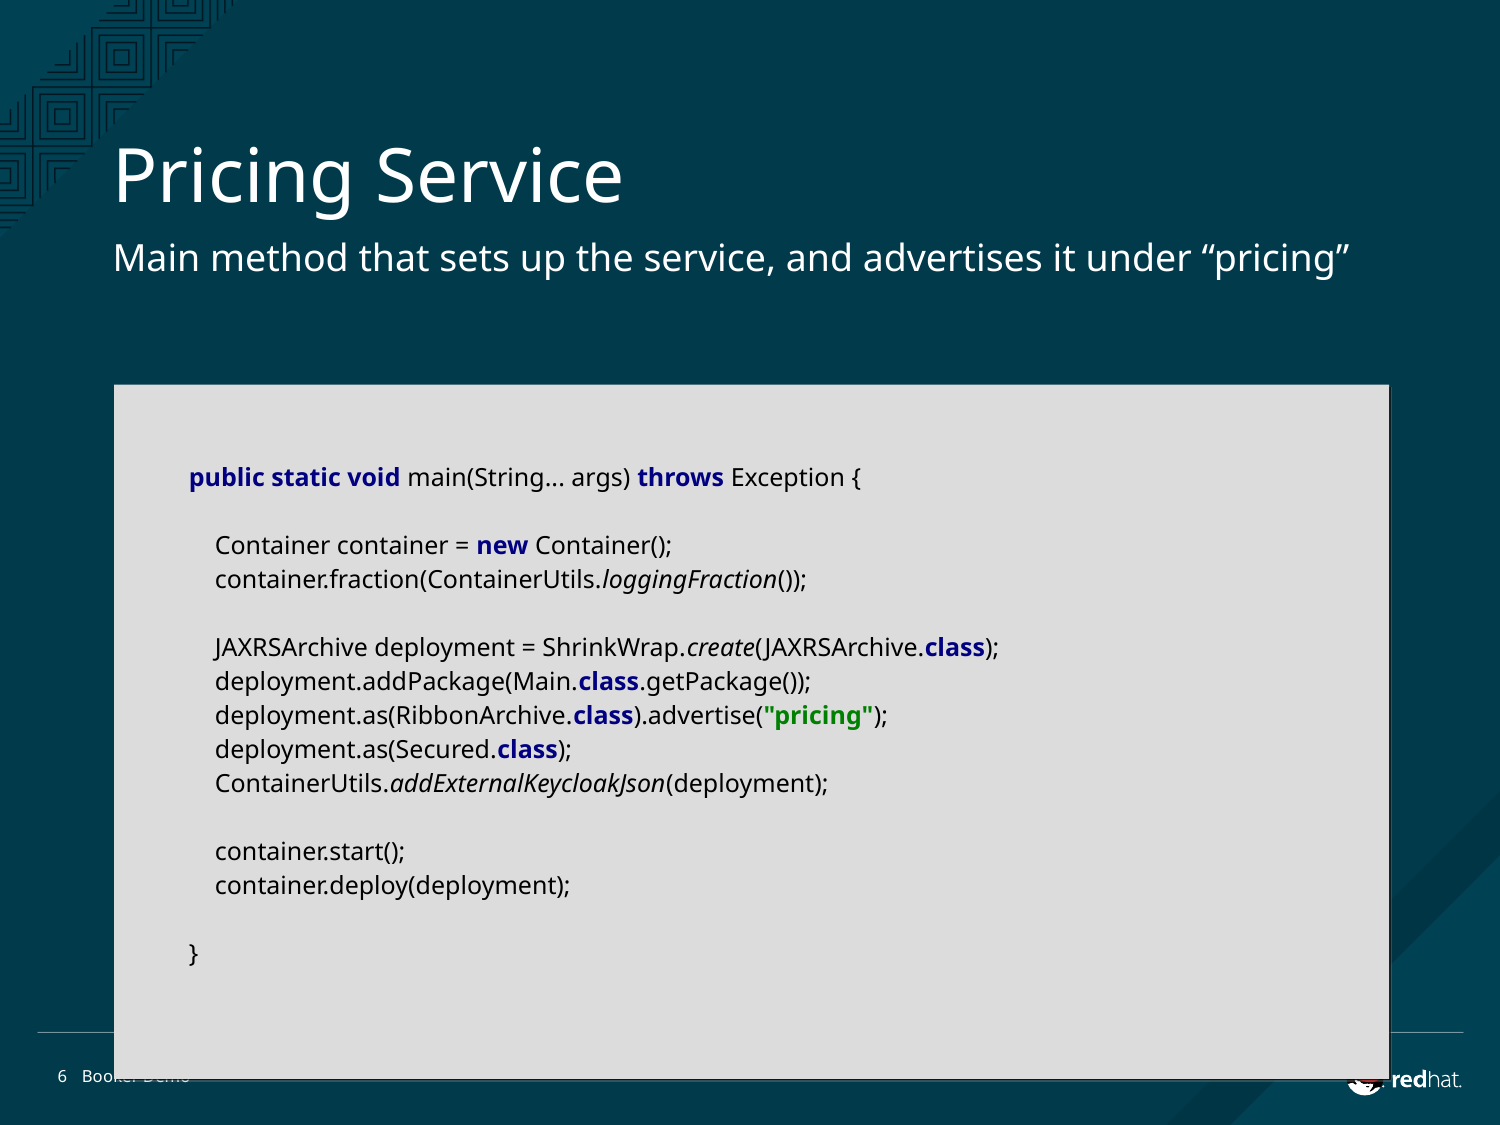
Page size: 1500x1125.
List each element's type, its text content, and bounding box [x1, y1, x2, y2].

text_box Main method that sets up the service, and advertises it under “pricing” [112, 231, 1388, 332]
text_box public static void main(String... args) throws Exception { Container container = new Container(); container.fraction(ContainerUtils.loggingFraction()); JAXRSArchive deployment = ShrinkWrap.create(JAXRSArchive.class); deployment.addPackage(Main.class.getPackage()); deployment.as(RibbonArchive.class).advertise("pricing"); deployment.as(Secured.class); ContainerUtils.addExternalKeycloakJson(deployment); container.start(); container.deploy(deployment); } [114, 384, 1390, 1003]
title Pricing Service [112, 0, 1388, 225]
